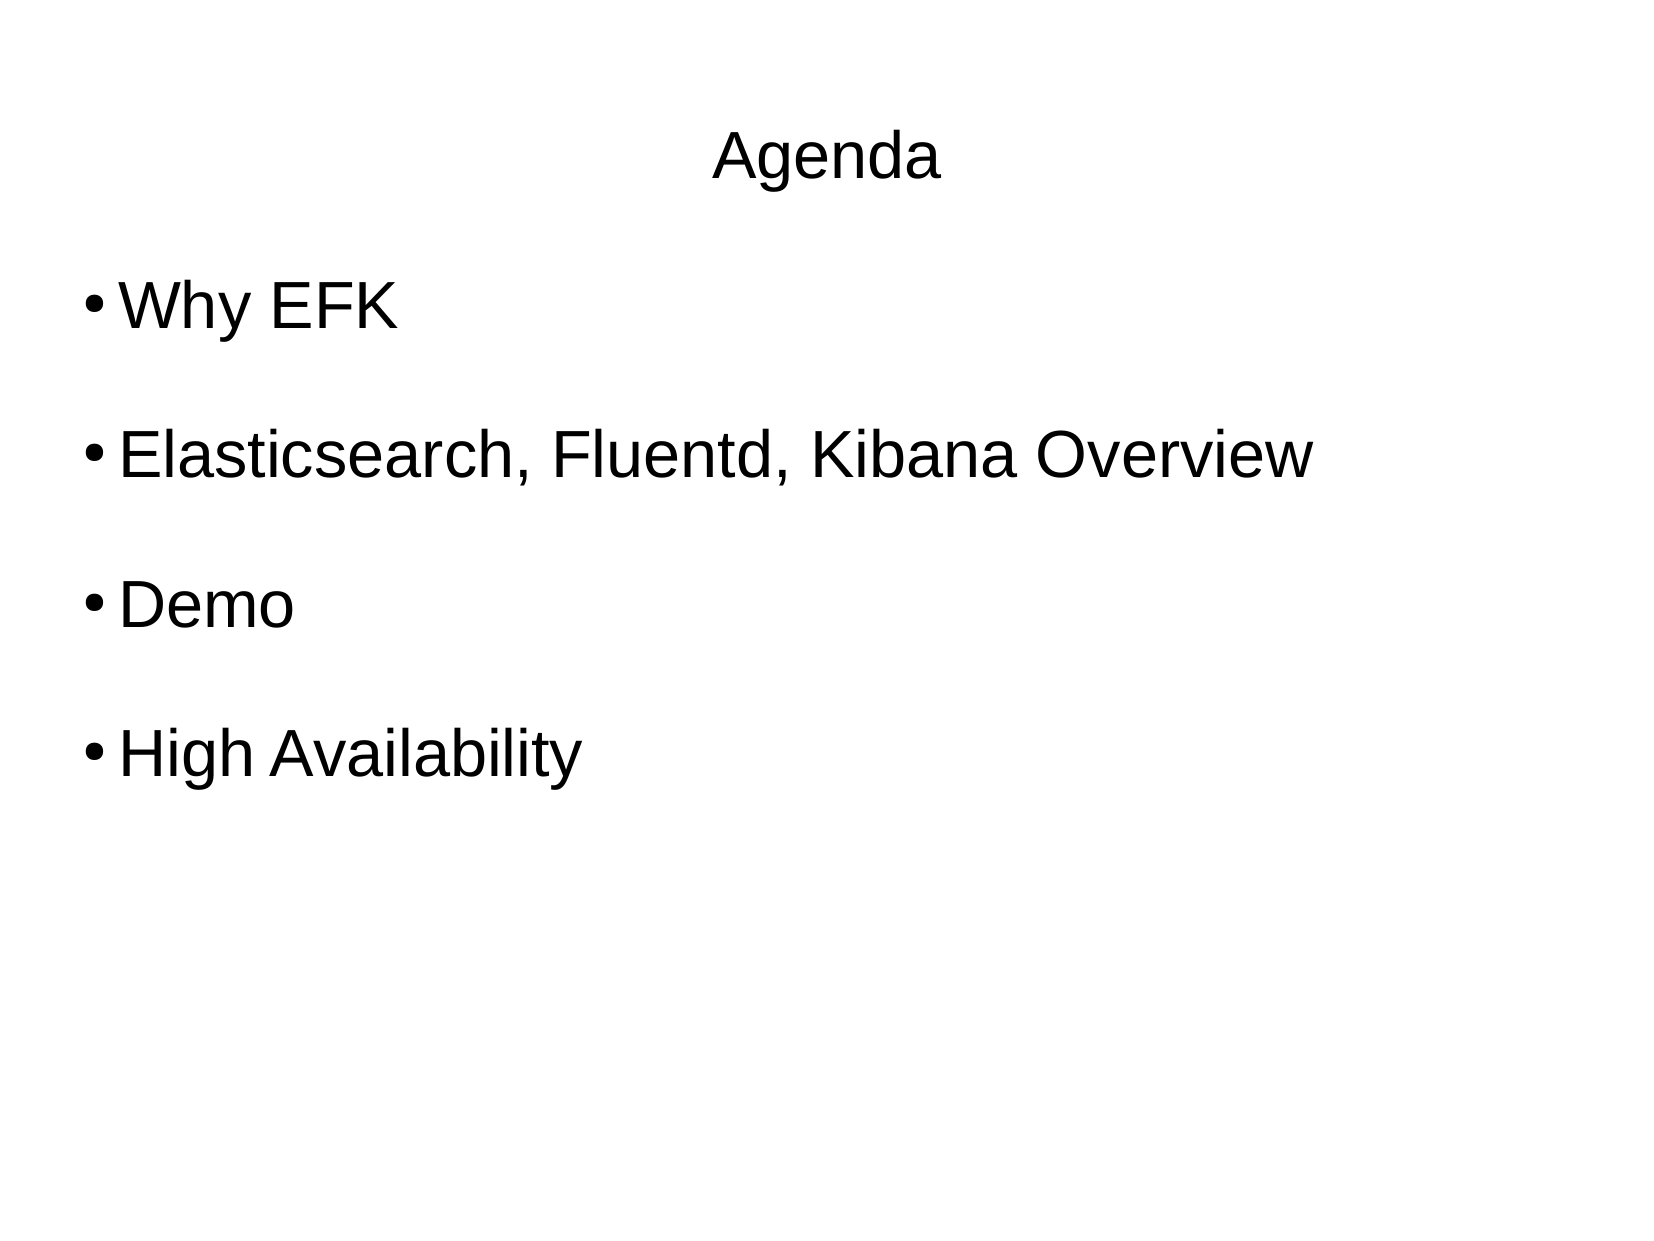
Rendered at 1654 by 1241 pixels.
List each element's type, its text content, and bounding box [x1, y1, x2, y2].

subtitle Agenda Why EFK Elasticsearch, Fluentd, Kibana Overview Demo High Availability [82, 118, 1571, 1079]
